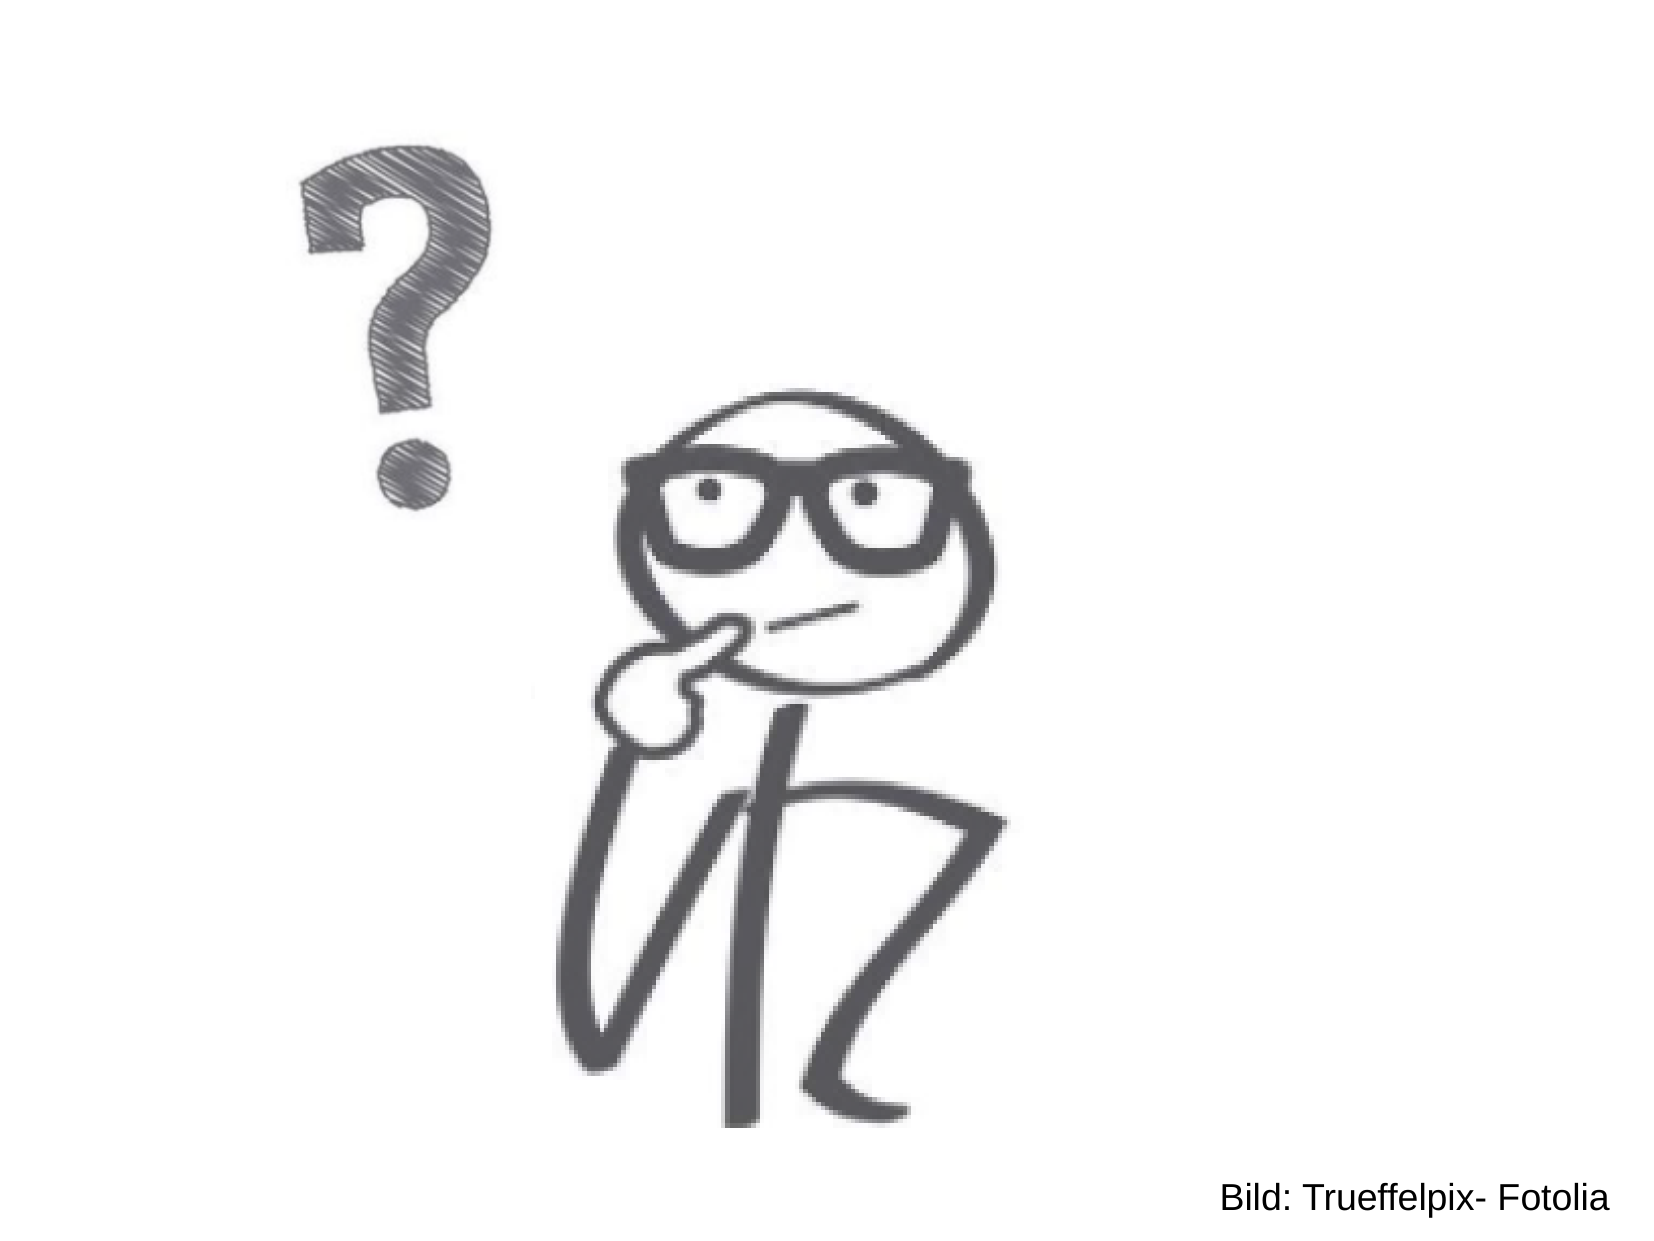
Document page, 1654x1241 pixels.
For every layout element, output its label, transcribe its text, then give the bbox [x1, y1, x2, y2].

text_box Bild: Trueffelpix- Fotolia [1204, 1169, 1654, 1227]
picture [212, 106, 1111, 1128]
